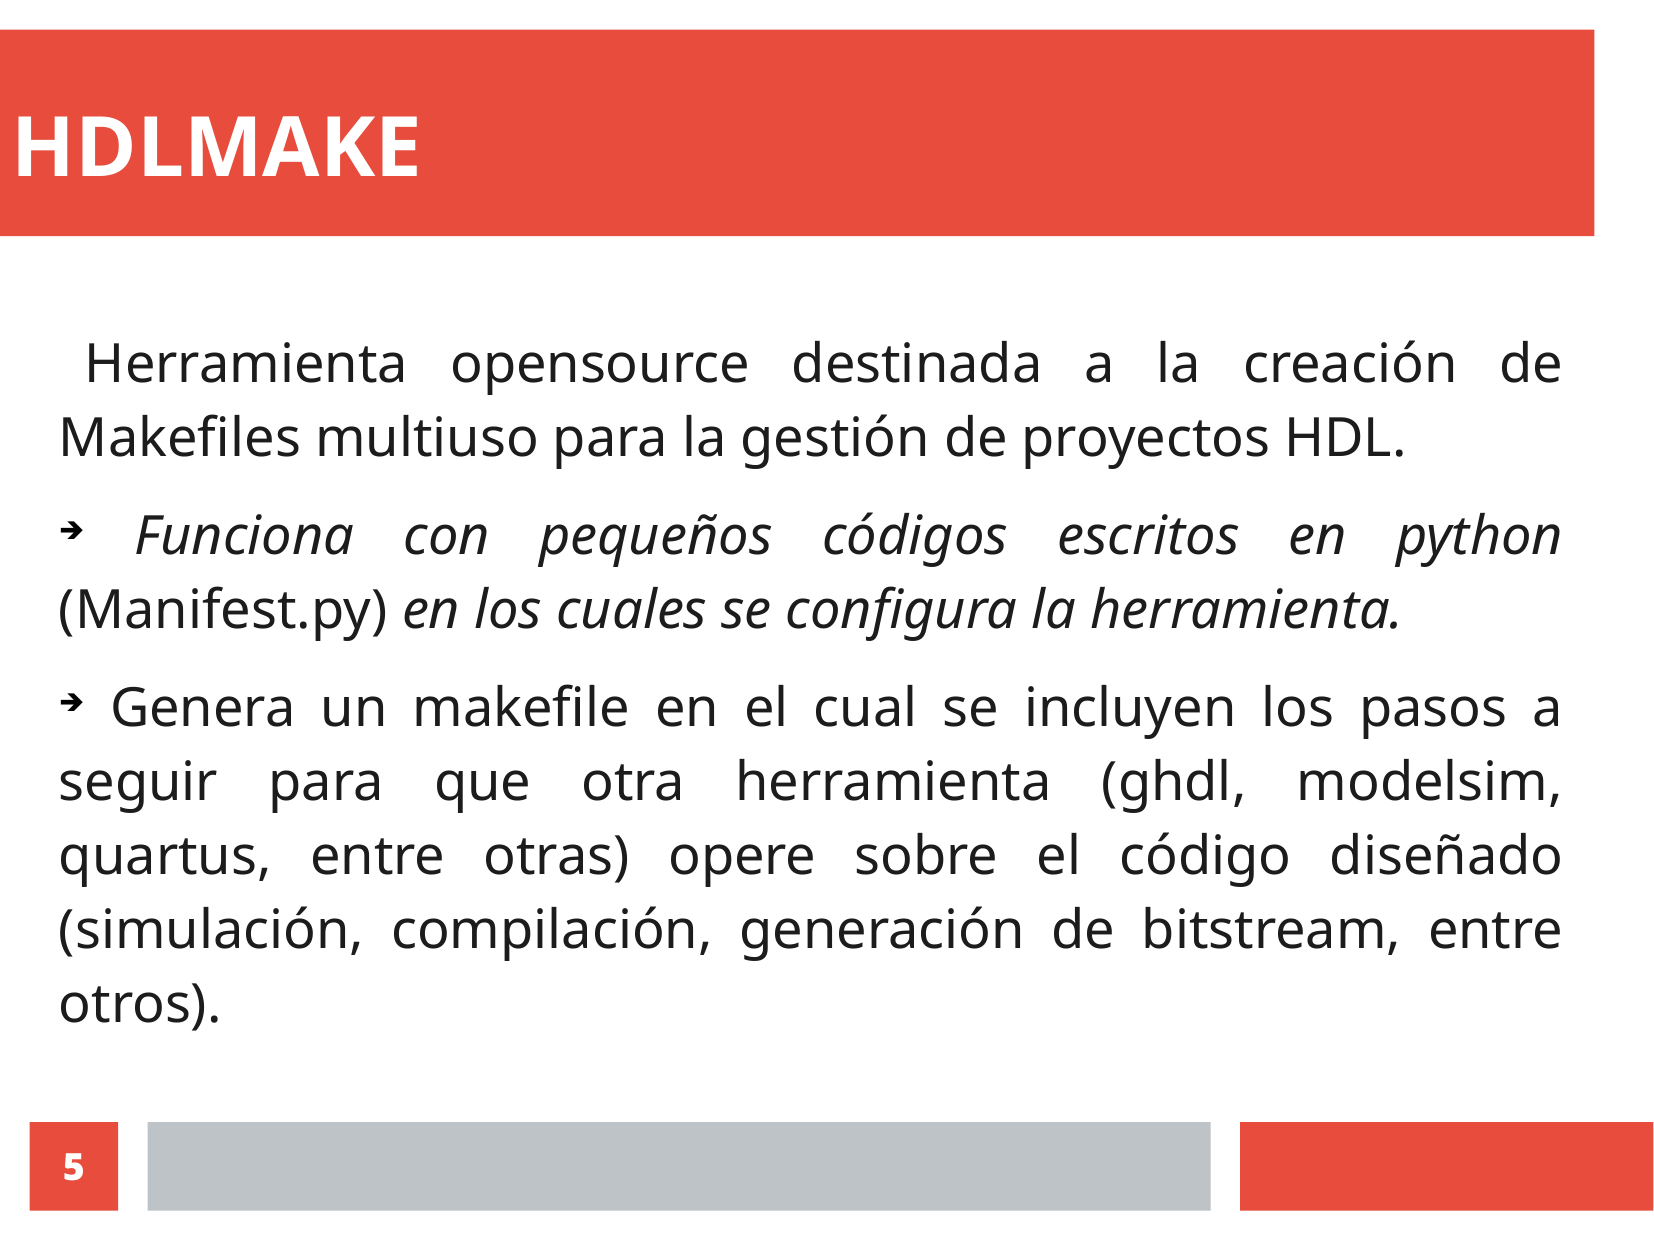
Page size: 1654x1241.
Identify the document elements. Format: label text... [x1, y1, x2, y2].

list Herramienta opensource destinada a la creación de Makefiles multiuso para la gestión de proyectos HDL. Funciona con pequeños códigos escritos en python (Manifest.py) en los cuales se configura la herramienta. Genera un makefile en el cual se incluyen los pasos a seguir para que otra herramienta (ghdl, modelsim, quartus, entre otras) opere sobre el código diseñado (simulación, compilación, generación de bitstream, entre otros). [59, 324, 1565, 1093]
title HDLMAKE [11, 53, 1548, 201]
